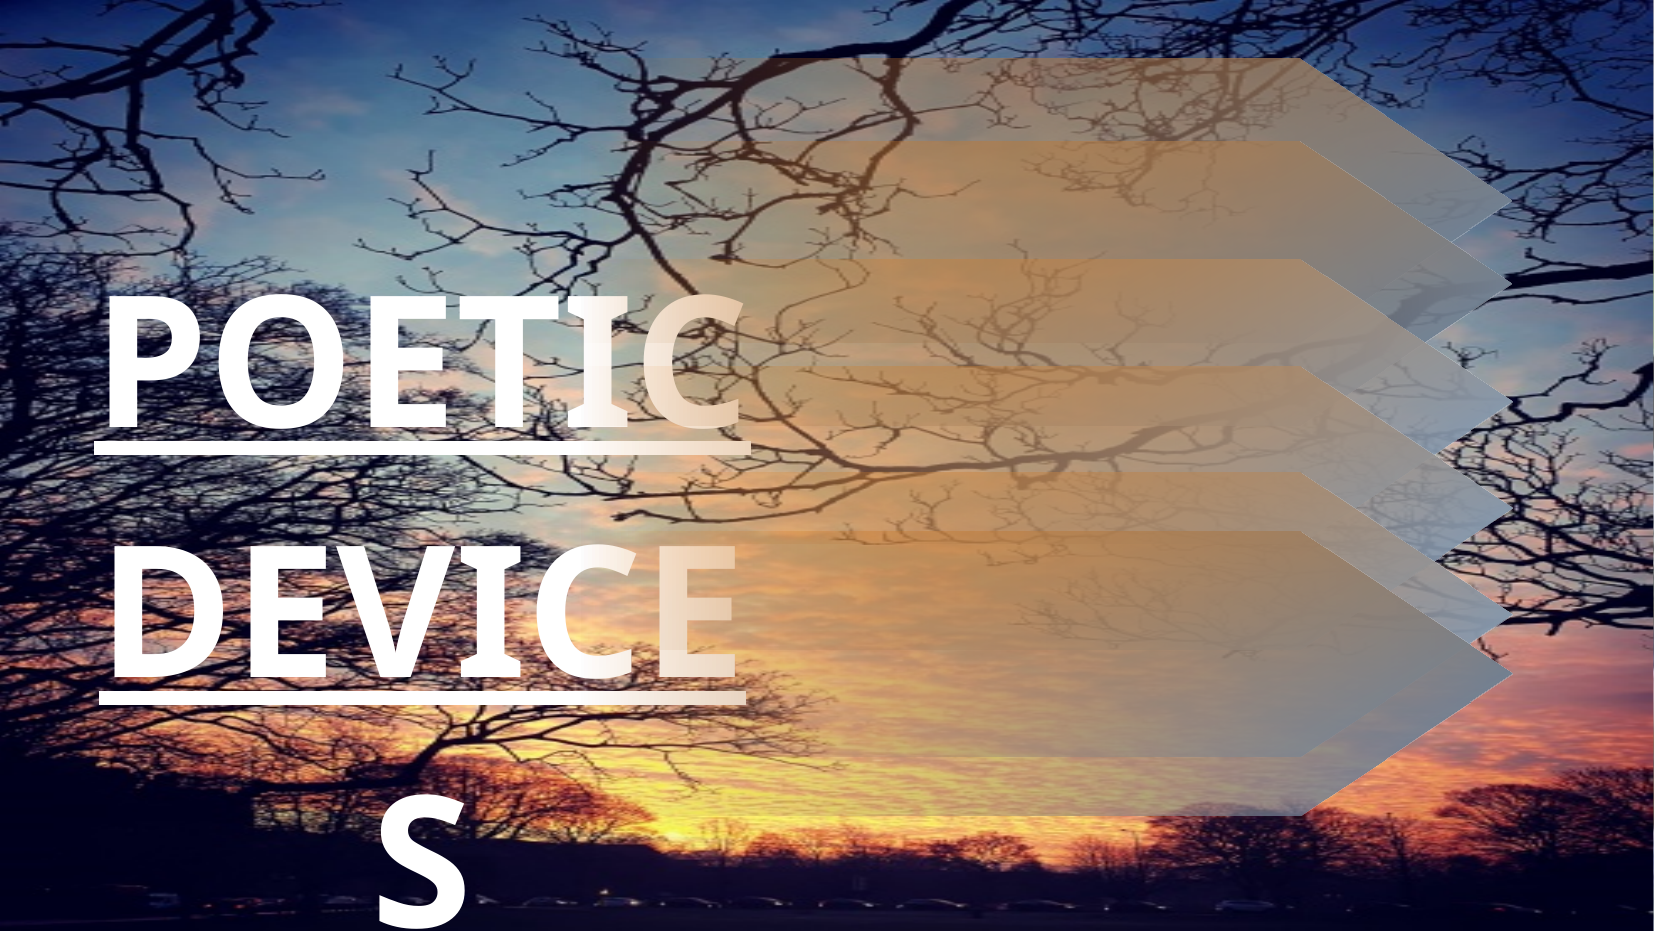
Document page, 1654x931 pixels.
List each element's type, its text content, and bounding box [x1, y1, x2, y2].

text_box [0, 0, 1654, 931]
text_box POETIC DEVICES [76, 224, 578, 637]
